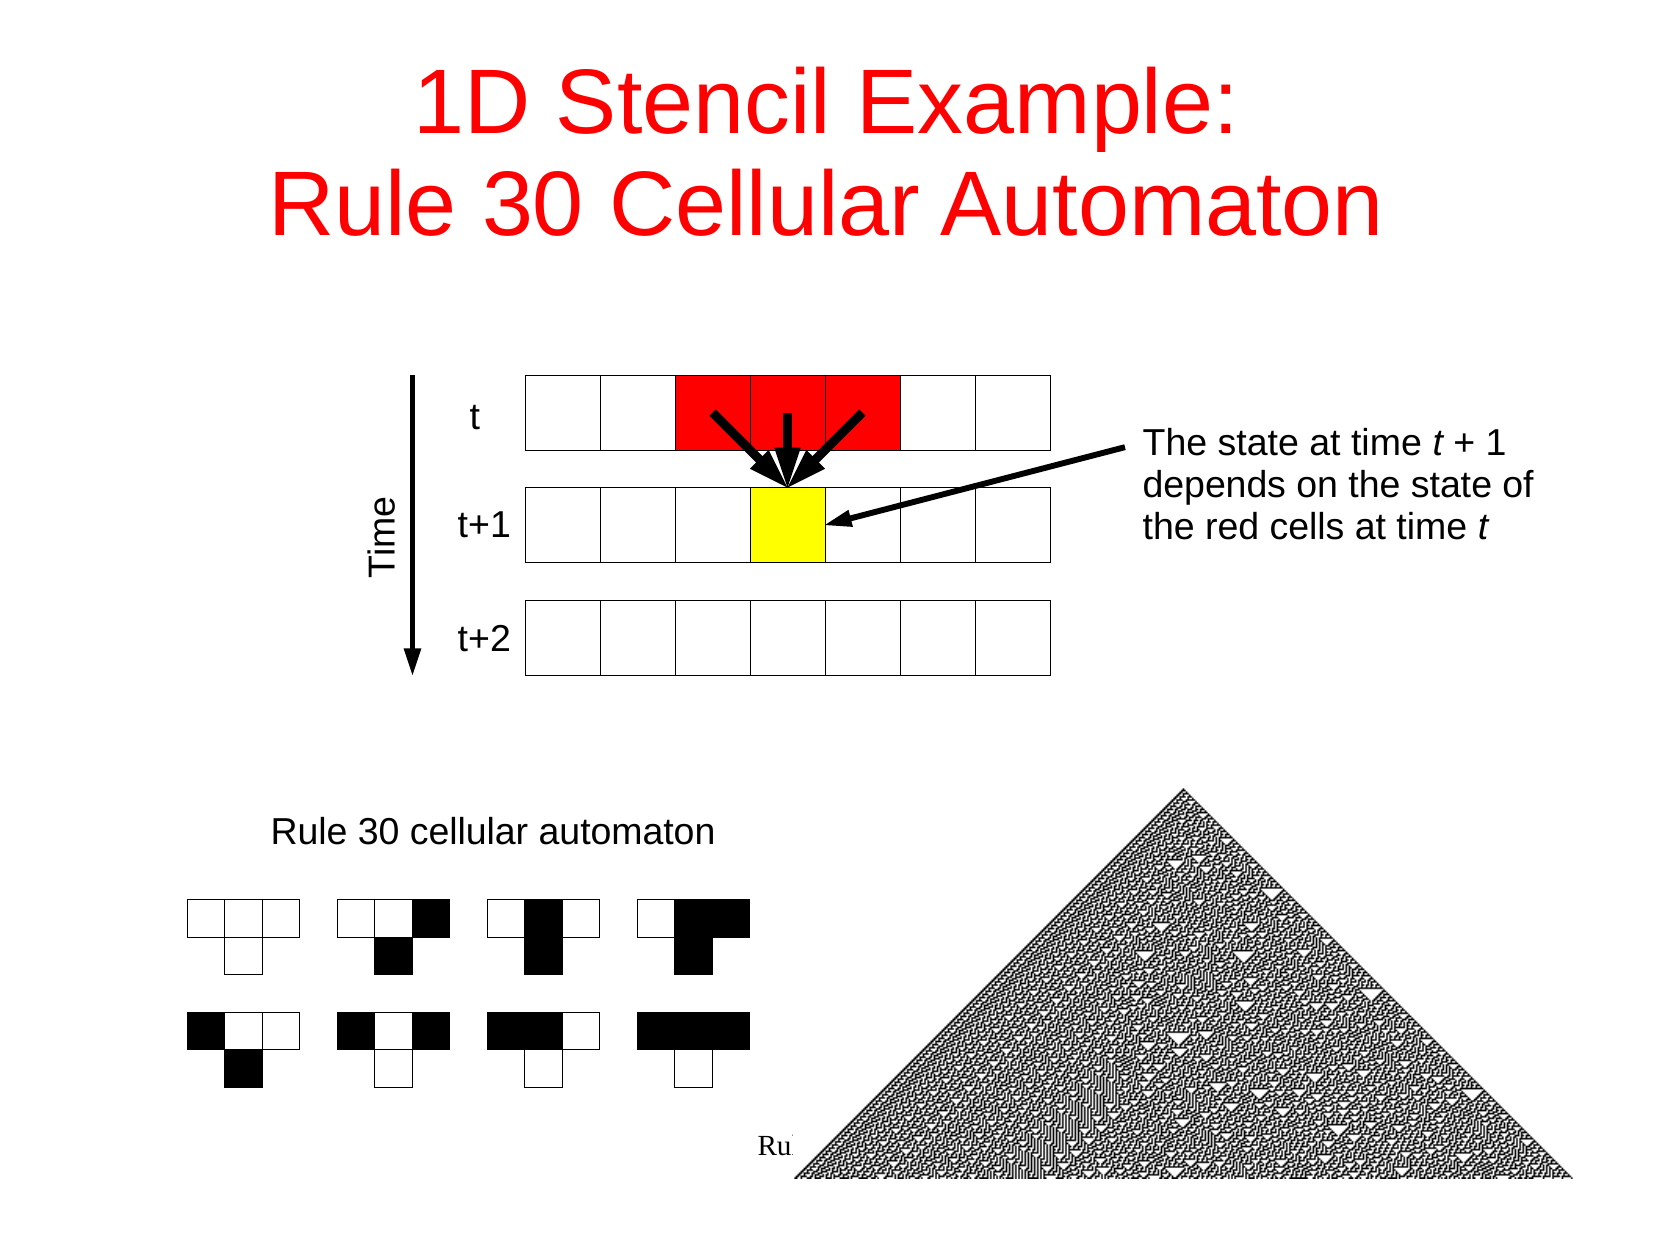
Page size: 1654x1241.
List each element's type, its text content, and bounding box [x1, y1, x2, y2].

text_box t+1 [442, 496, 538, 553]
picture [793, 787, 1576, 1179]
text_box [337, 899, 450, 975]
text_box [337, 1012, 450, 1088]
text_box [187, 899, 300, 975]
text_box [525, 375, 1051, 451]
text_box [487, 899, 600, 975]
text_box t [454, 387, 502, 445]
text_box t+2 [442, 610, 538, 668]
text_box [525, 600, 1051, 676]
text_box Time [350, 478, 413, 597]
text_box [637, 1012, 750, 1088]
text_box [637, 899, 750, 975]
text_box [487, 1012, 600, 1088]
text_box Rule 30 cellular automaton [252, 799, 734, 863]
text_box [187, 1012, 300, 1088]
text_box The state at time t + 1 depends on the state of the red cells at time t [1125, 411, 1576, 559]
title 1D Stencil Example: Rule 30 Cellular Automaton [82, 49, 1571, 257]
text_box [525, 487, 1051, 563]
